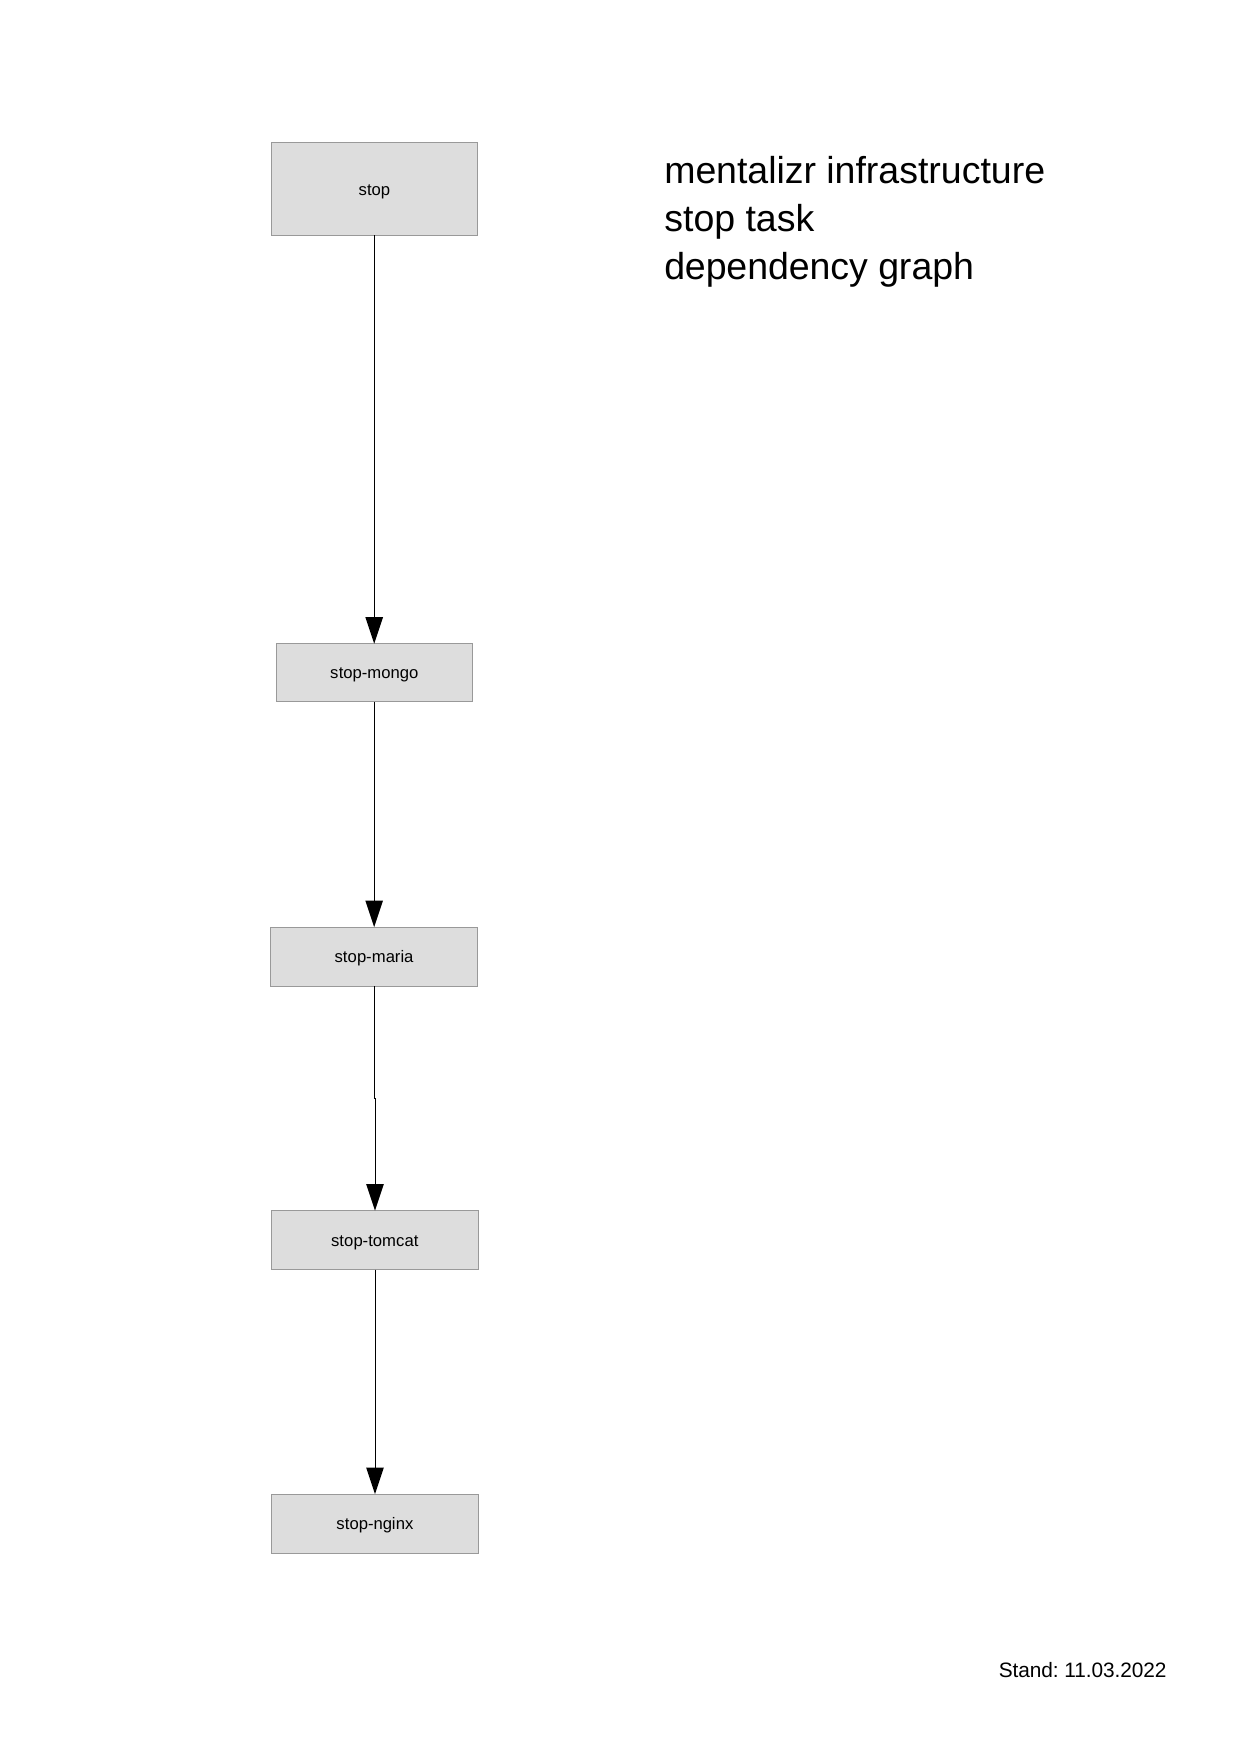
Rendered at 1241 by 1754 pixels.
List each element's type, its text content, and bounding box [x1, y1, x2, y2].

text_box stop-maria [270, 927, 478, 987]
text_box stop-tomcat [271, 1210, 479, 1270]
text_box stop [271, 142, 478, 236]
text_box mentalizr infrastructure stop task dependency graph [649, 141, 1146, 296]
text_box stop-mongo [276, 643, 473, 702]
text_box stop-nginx [271, 1494, 479, 1554]
text_box Stand: 11.03.2022 [897, 1650, 1182, 1689]
